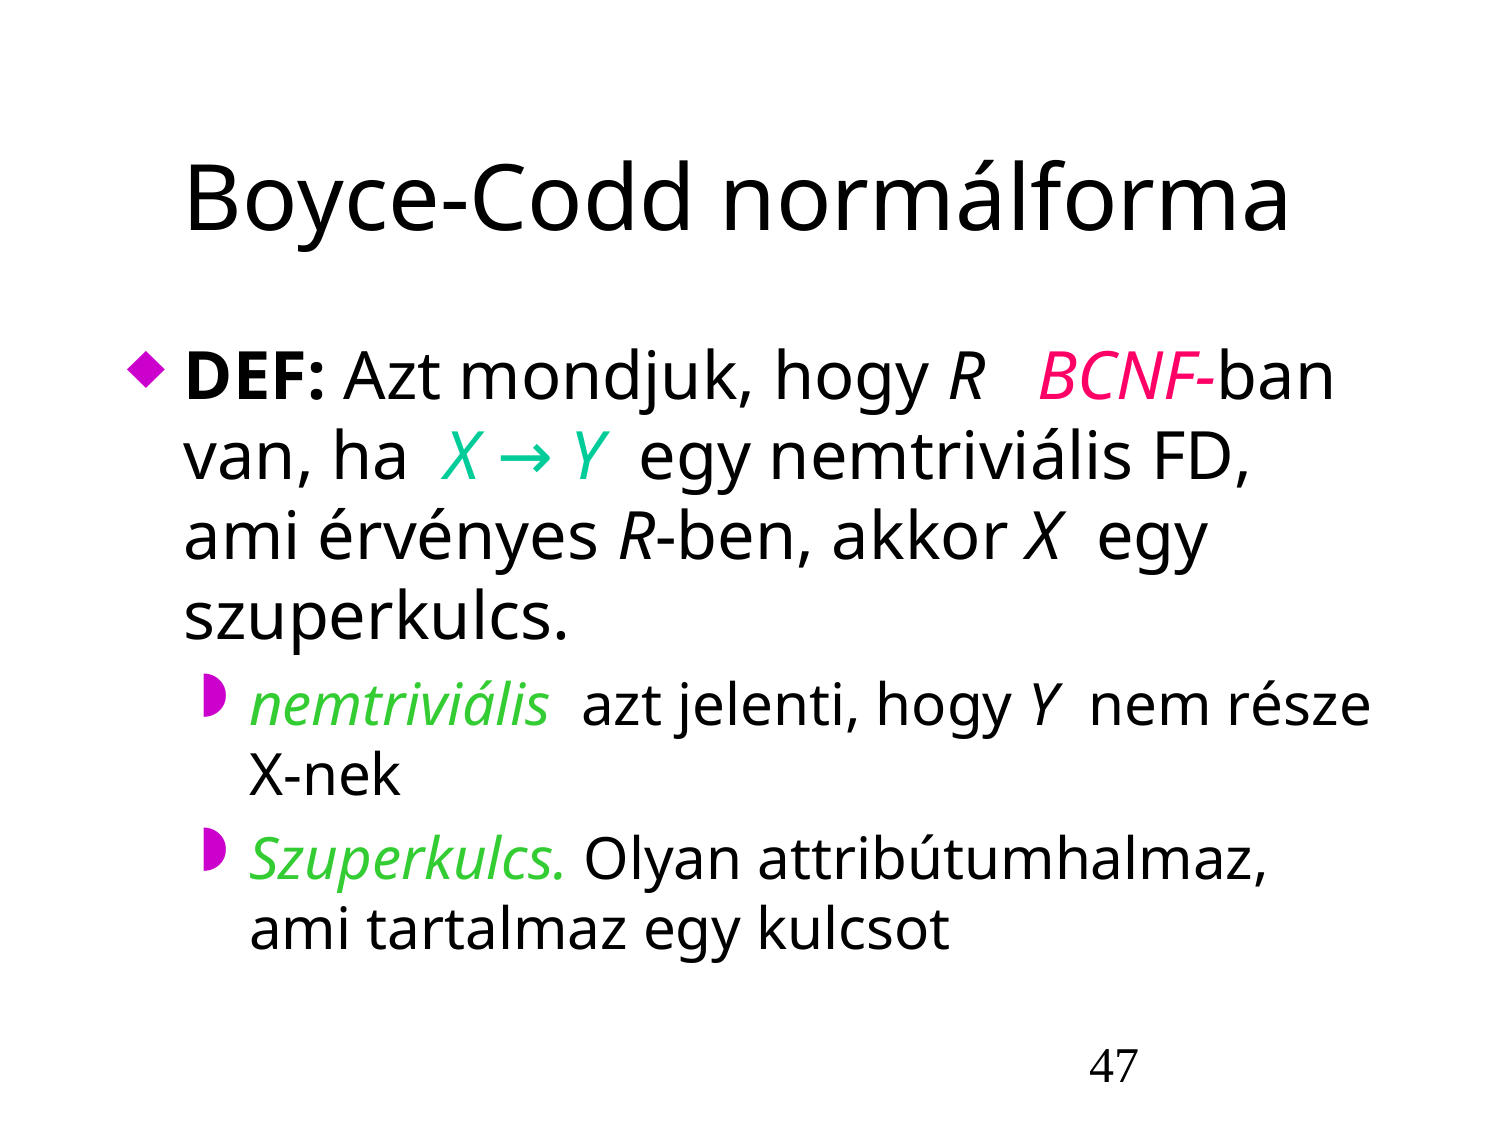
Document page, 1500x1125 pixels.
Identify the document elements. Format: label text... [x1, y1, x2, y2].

title Boyce-Codd normálforma [112, 99, 1388, 288]
list DEF: Azt mondjuk, hogy R BCNF-ban van, ha X → Y egy nemtriviális FD, ami érvényes R-ben, akkor X egy szuper­kulcs. nemtriviális azt jelenti, hogy Y nem része X-nek Szuperkulcs. Olyan attribútumhalmaz, ami tartalmaz egy kulcsot [112, 324, 1388, 1000]
